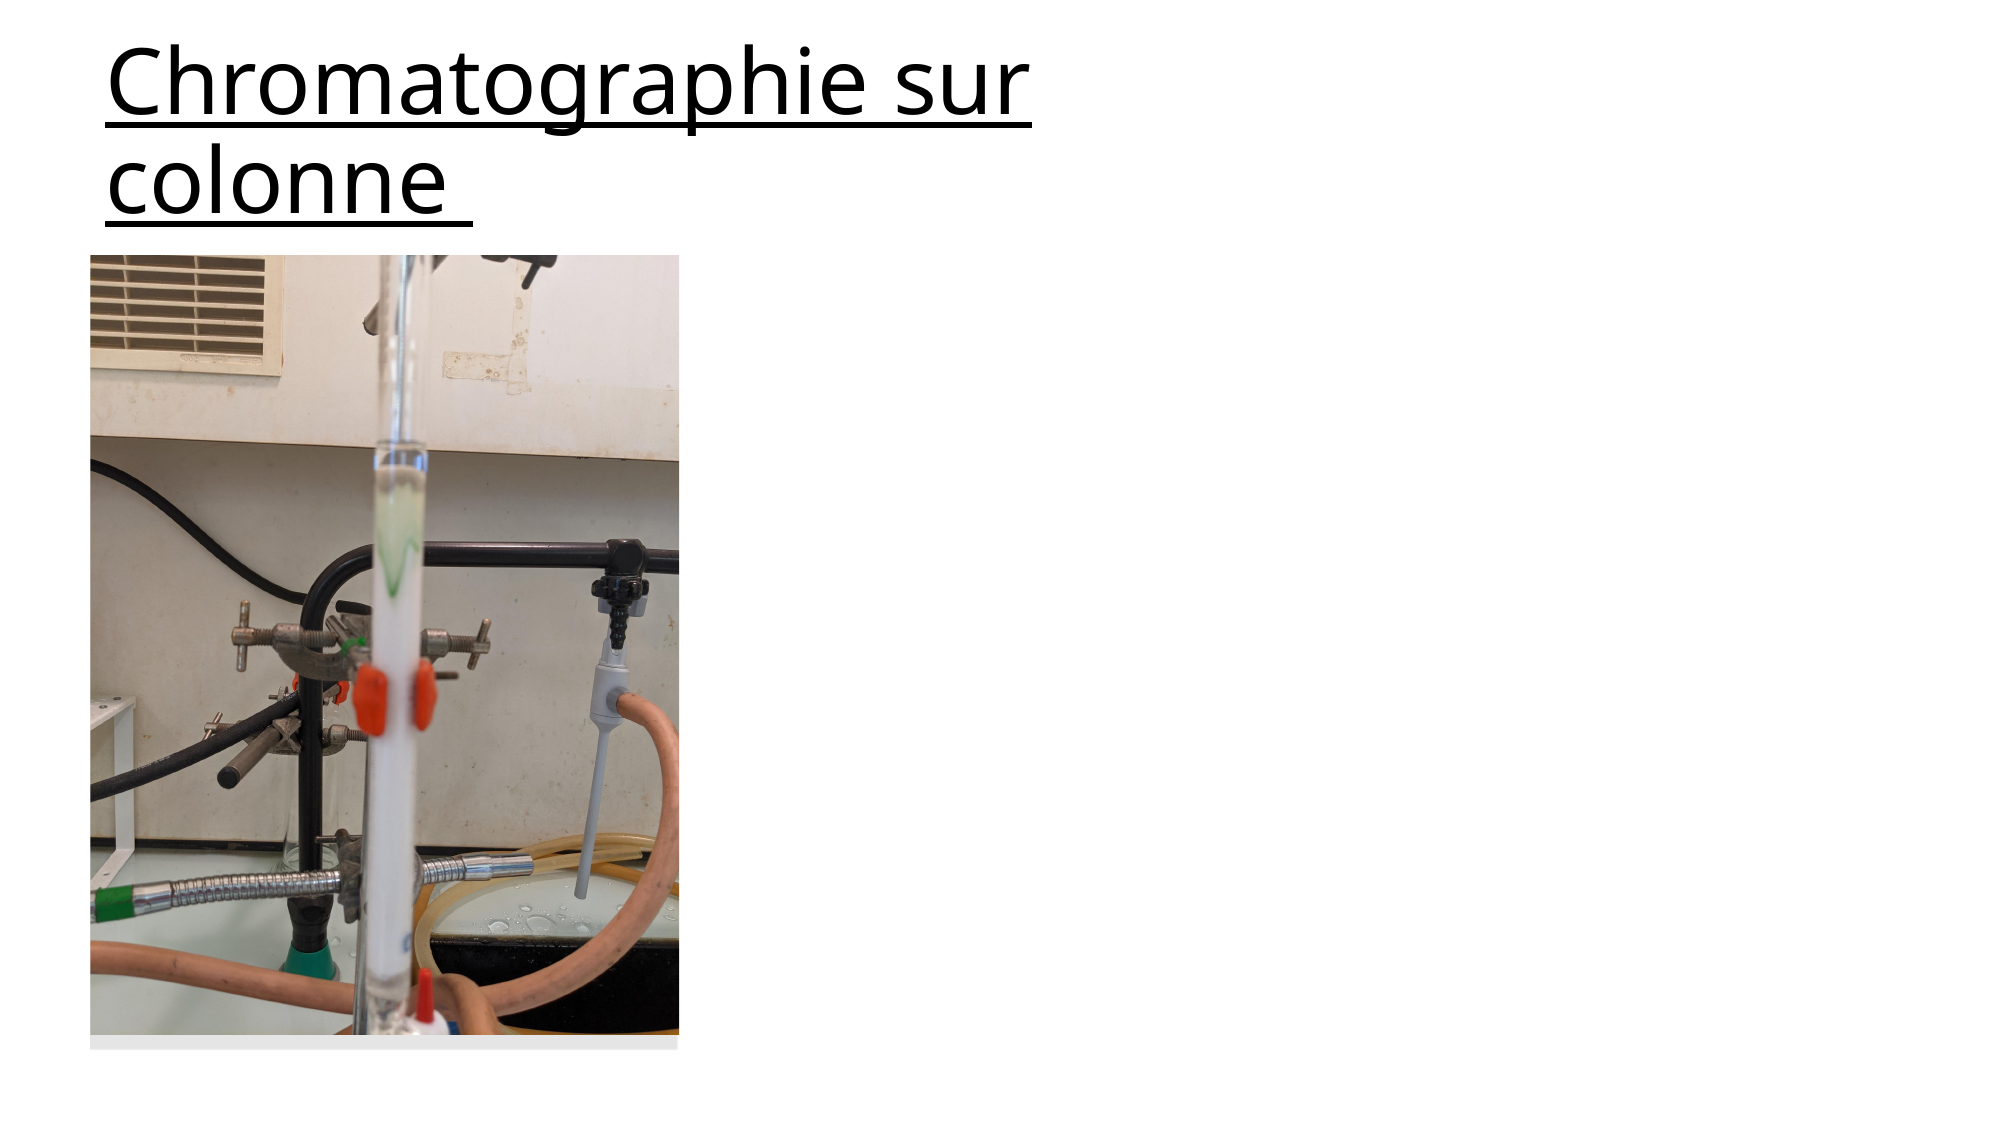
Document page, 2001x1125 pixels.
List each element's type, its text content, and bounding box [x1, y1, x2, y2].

title Chromatographie sur colonne [90, 75, 1250, 195]
picture [90, 255, 680, 1035]
